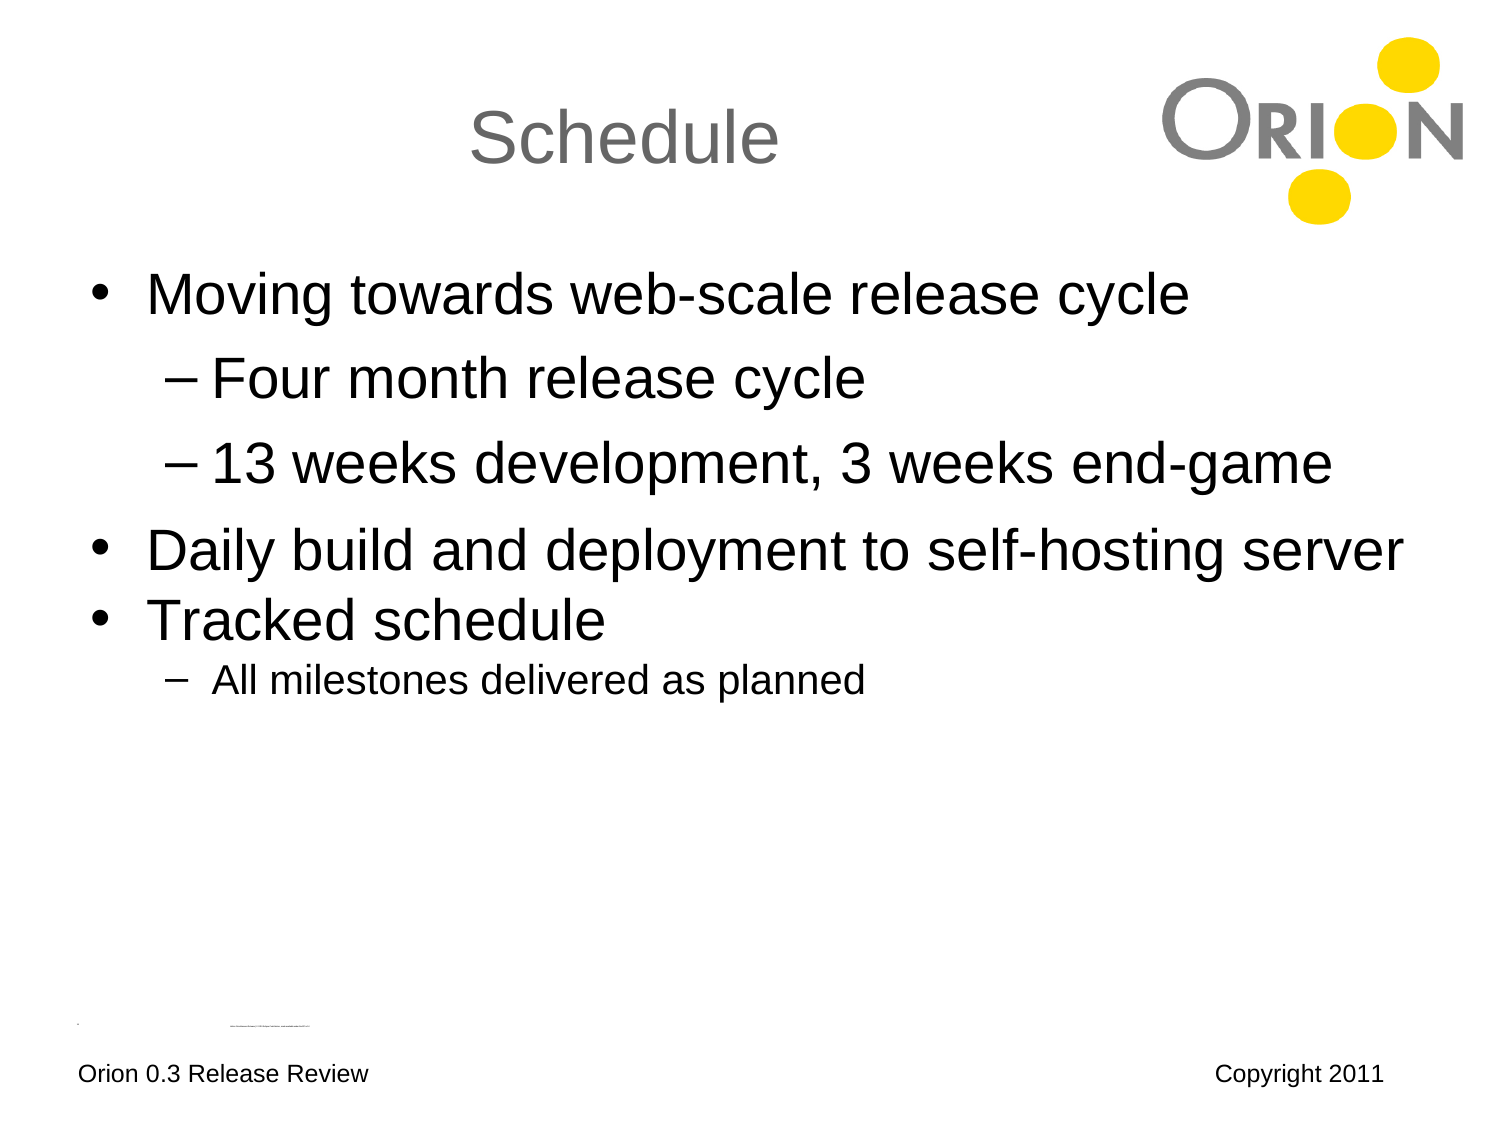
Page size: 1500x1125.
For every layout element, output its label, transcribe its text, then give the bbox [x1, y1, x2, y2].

picture [1162, 37, 1463, 225]
title Schedule [74, 45, 1176, 233]
list Moving towards web-scale release cycle Four month release cycle 13 weeks development, 3 weeks end-game Daily build and deployment to self-hosting server Tracked schedule All milestones delivered as planned [75, 262, 1426, 1006]
